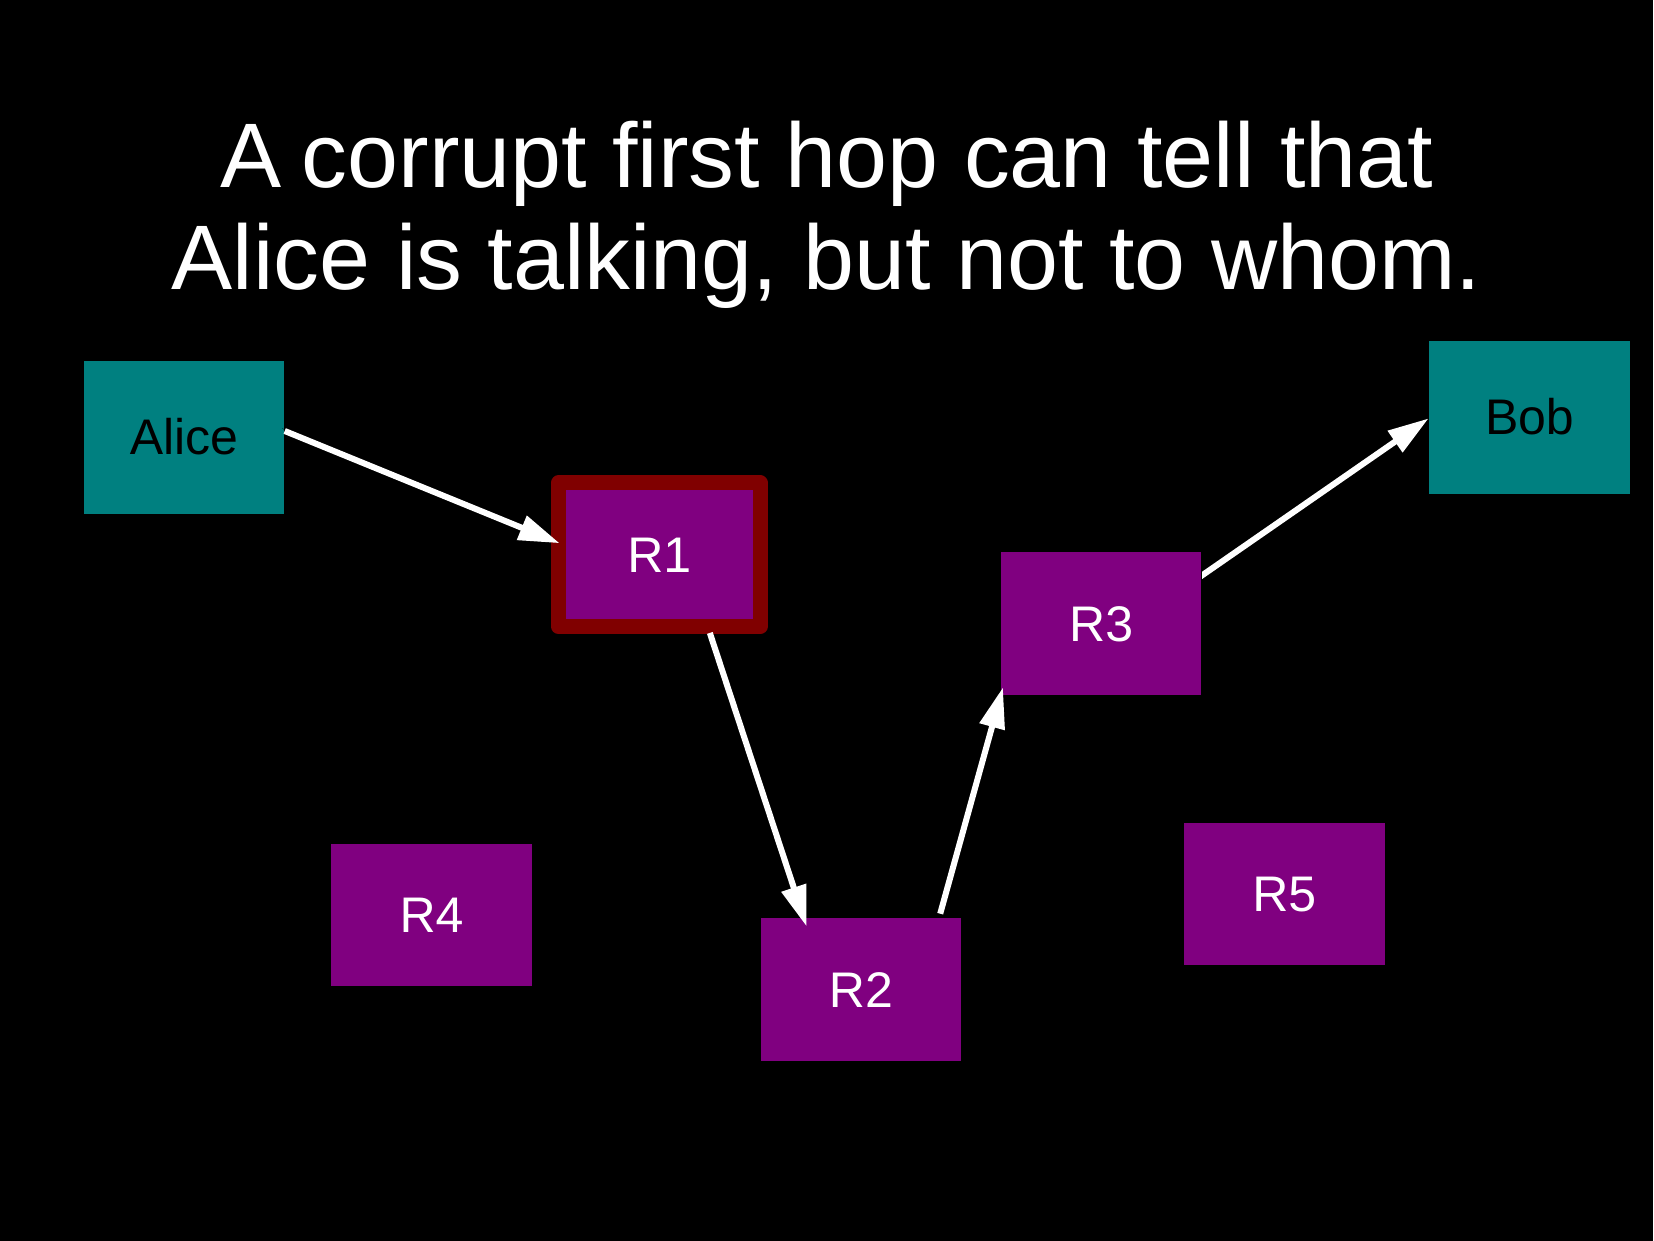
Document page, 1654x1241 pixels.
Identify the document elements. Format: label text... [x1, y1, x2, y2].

text_box Bob [1428, 340, 1631, 495]
text_box R3 [1000, 551, 1202, 696]
title A corrupt first hop can tell that Alice is talking, but not to whom. [121, 92, 1534, 321]
text_box R1 [558, 482, 761, 627]
text_box Alice [83, 360, 285, 515]
text_box R5 [1183, 822, 1386, 966]
text_box R2 [760, 917, 962, 1062]
text_box R4 [330, 843, 533, 987]
